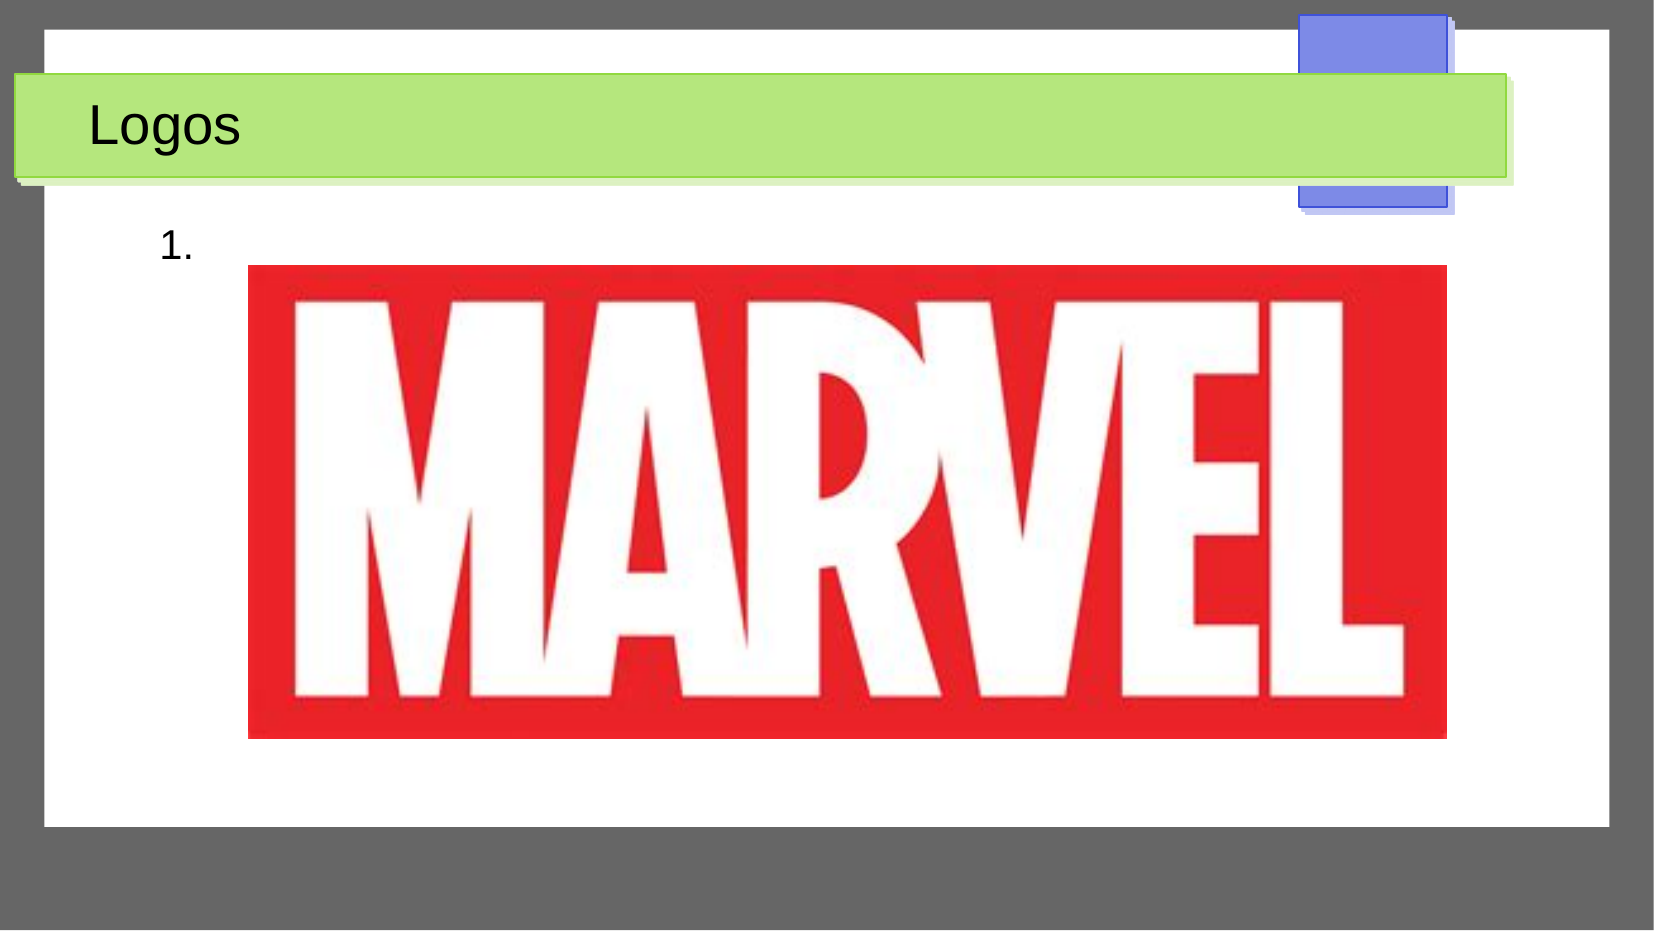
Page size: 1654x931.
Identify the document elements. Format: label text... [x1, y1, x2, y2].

list 1. [88, 221, 1565, 813]
picture [248, 265, 1447, 739]
title Logos [88, 73, 1506, 178]
